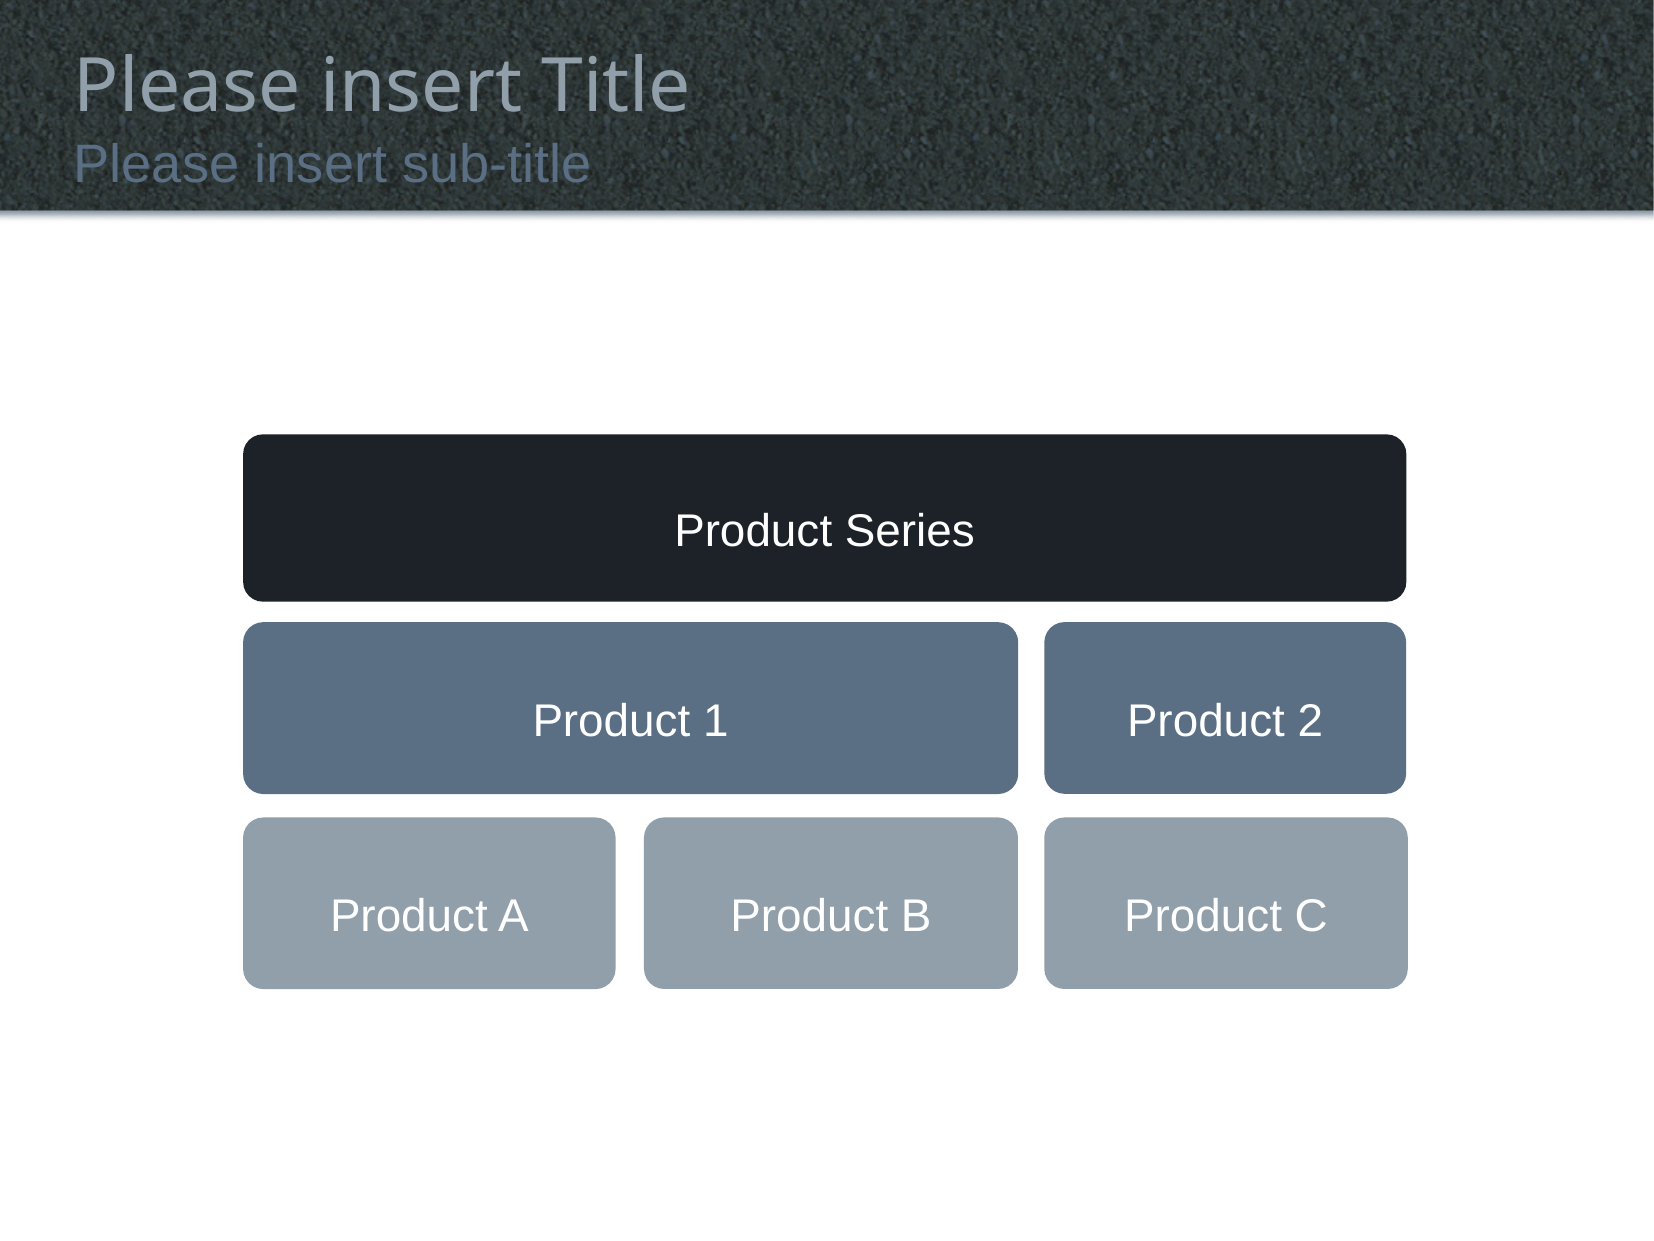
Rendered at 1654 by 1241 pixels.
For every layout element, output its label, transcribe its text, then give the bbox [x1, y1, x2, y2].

picture [0, 0, 1654, 1241]
text_box Product C [1044, 817, 1408, 989]
text_box Product 1 [243, 622, 1019, 795]
text_box Product Series [243, 434, 1407, 602]
text_box Product 2 [1044, 622, 1407, 794]
text_box Please insert Title Please insert sub-title [59, 23, 1554, 205]
text_box Product A [243, 817, 616, 990]
text_box Product B [643, 817, 1018, 989]
